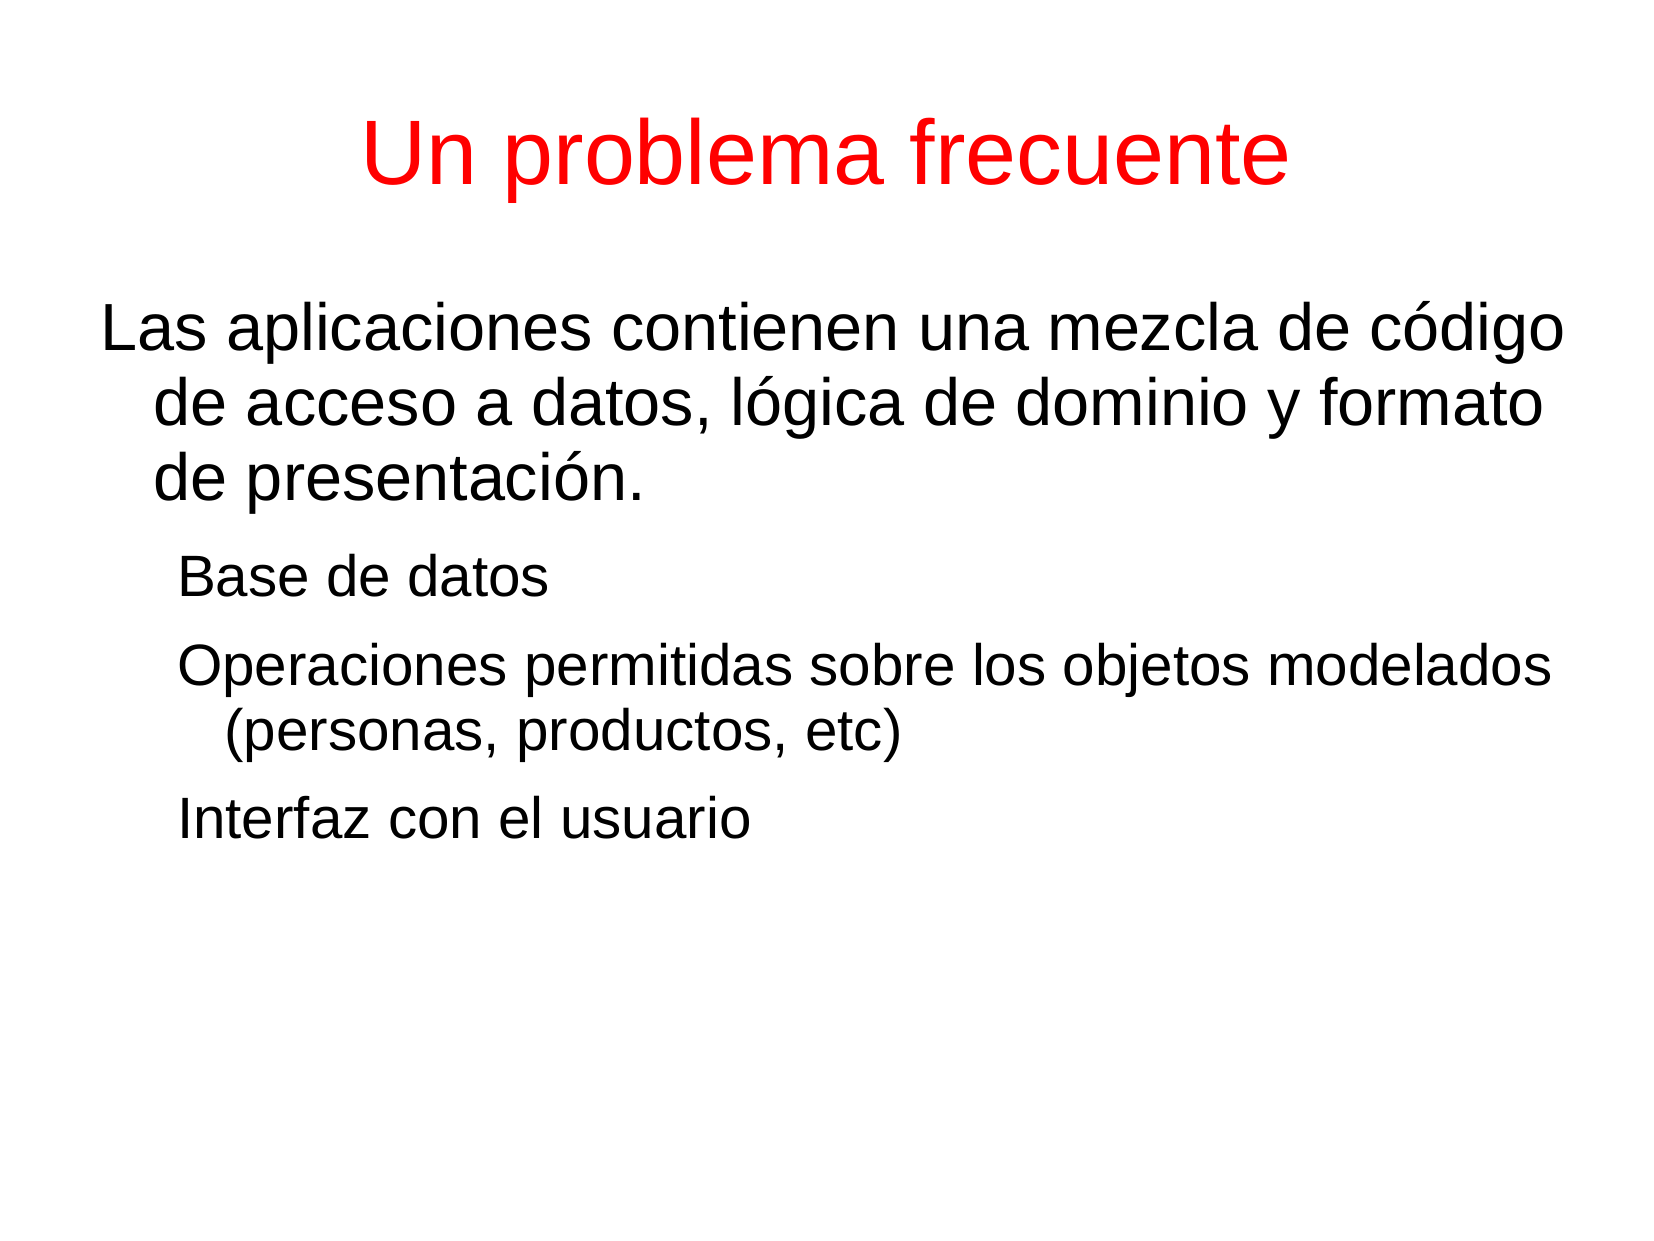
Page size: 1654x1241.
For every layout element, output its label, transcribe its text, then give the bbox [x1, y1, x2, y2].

list Las aplicaciones contienen una mezcla de código de acceso a datos, lógica de dominio y formato de presentación. Base de datos Operaciones permitidas sobre los objetos modelados (personas, productos, etc) Interfaz con el usuario [82, 290, 1571, 1109]
title Un problema frecuente [82, 49, 1571, 257]
